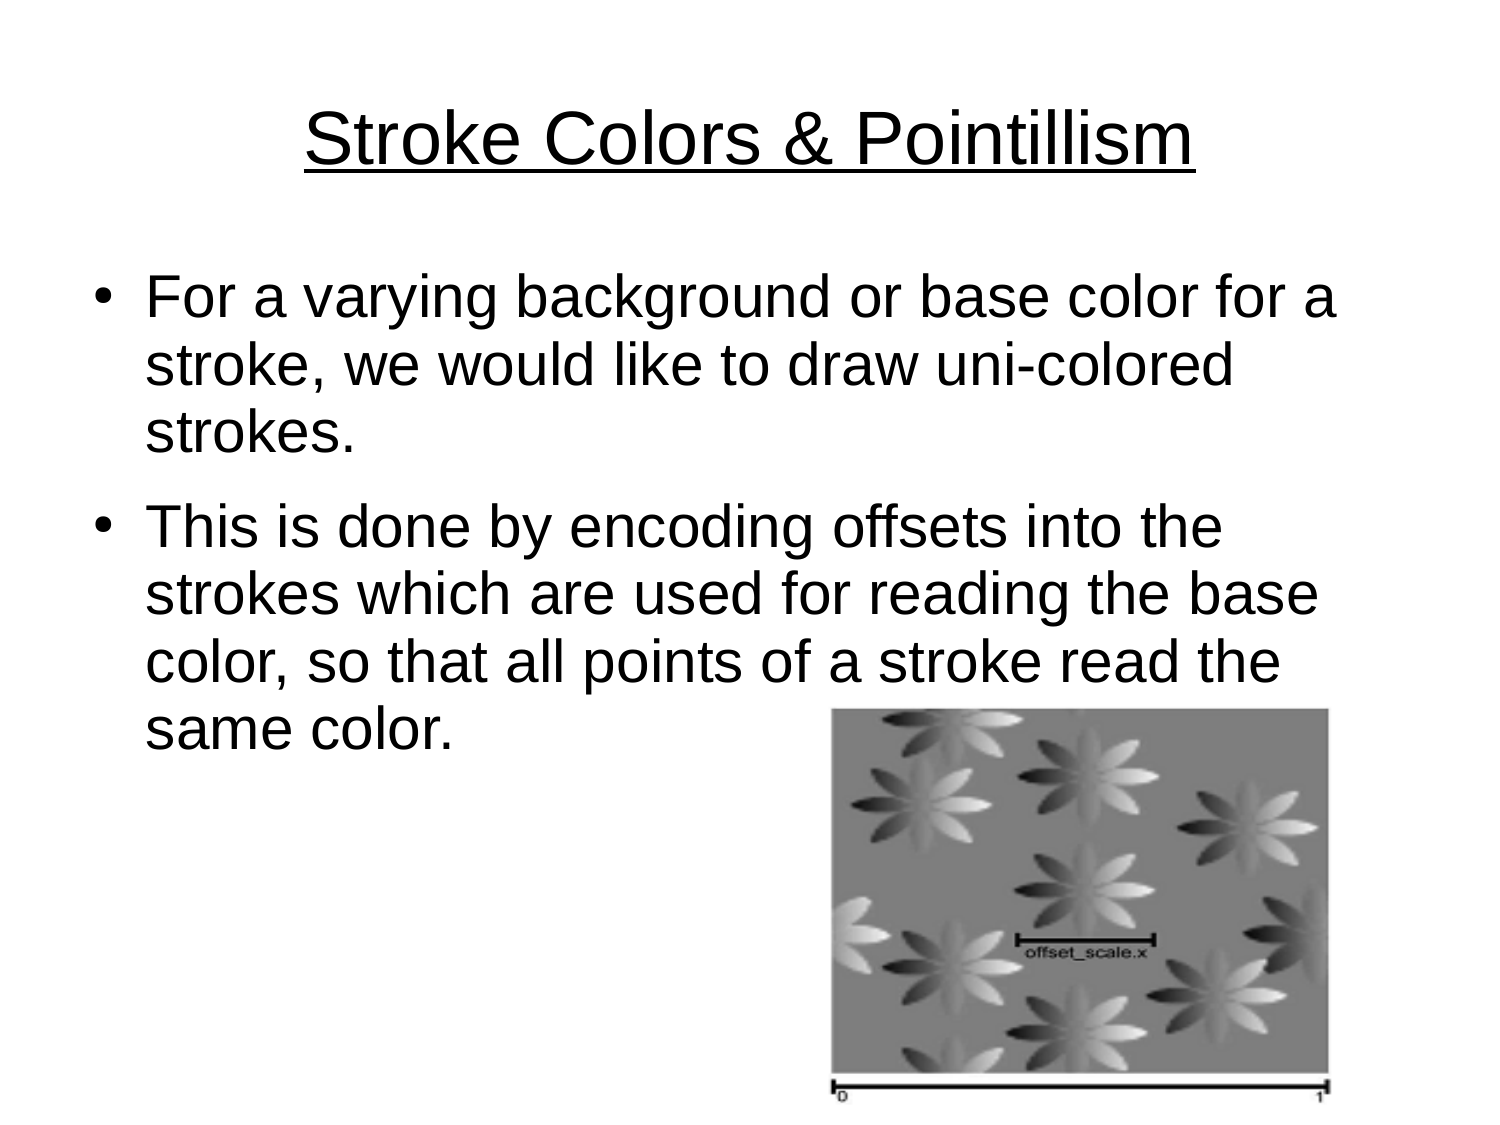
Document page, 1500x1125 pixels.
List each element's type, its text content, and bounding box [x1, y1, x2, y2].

title Stroke Colors & Pointillism [75, 44, 1425, 233]
picture [825, 704, 1336, 1111]
list For a varying background or base color for a stroke, we would like to draw uni-colored strokes. This is done by encoding offsets into the strokes which are used for reading the base color, so that all points of a stroke read the same color. [75, 263, 1395, 916]
